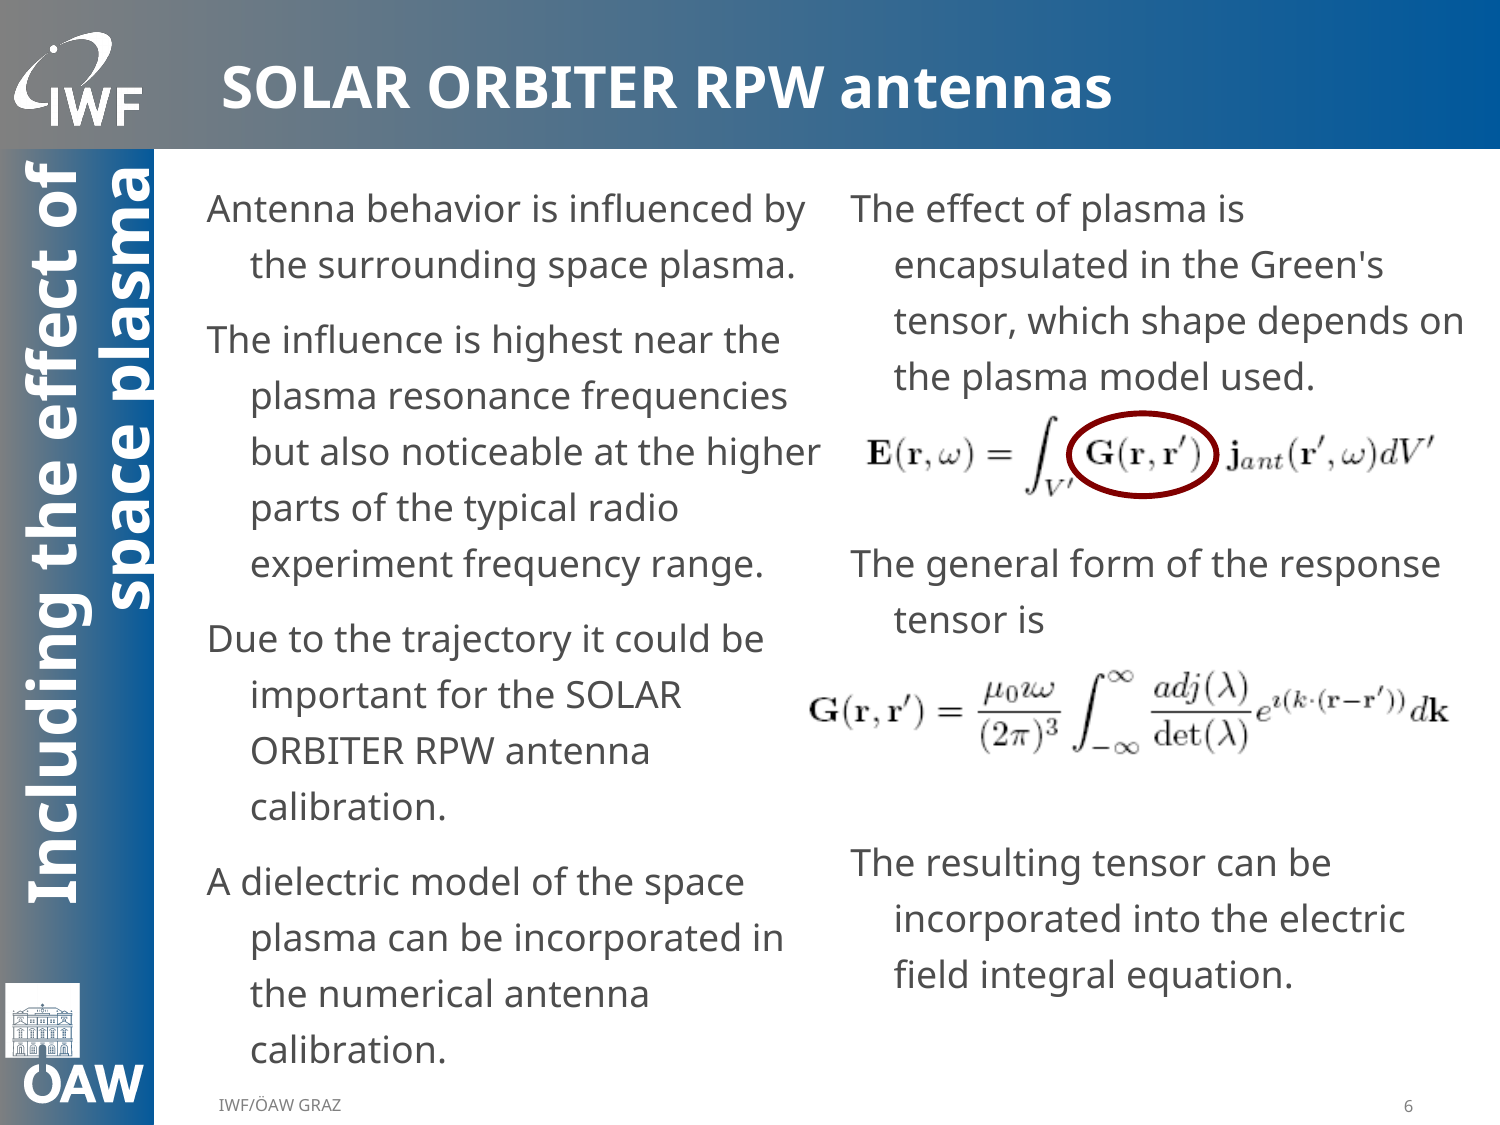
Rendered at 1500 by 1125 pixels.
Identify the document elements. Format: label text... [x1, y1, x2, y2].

list The effect of plasma is encapsulated in the Green's tensor, which shape depends on the plasma model used. The general form of the response tensor is The resulting tensor can be incorporated into the electric field integral equation. [850, 768, 1471, 1075]
picture [5, 983, 154, 1105]
title SOLAR ORBITER RPW antennas [206, 36, 1459, 144]
text_box Including the effect of space plasma [29, 148, 154, 959]
picture [779, 655, 1477, 768]
list Antenna behavior is influenced by the surrounding space plasma. The influence is highest near the plasma resonance frequencies but also noticeable at the higher parts of the typical radio experiment frequency range. Due to the trajectory it could be important for the SOLAR ORBITER RPW antenna calibration. A dielectric model of the space plasma can be incorporated in the numerical antenna calibration. [206, 177, 827, 1080]
list The effect of plasma is encapsulated in the Green's tensor, which shape depends on the plasma model used. The general form of the response tensor is The resulting tensor can be incorporated into the electric field integral equation. [850, 177, 1471, 655]
picture [8, 32, 154, 132]
